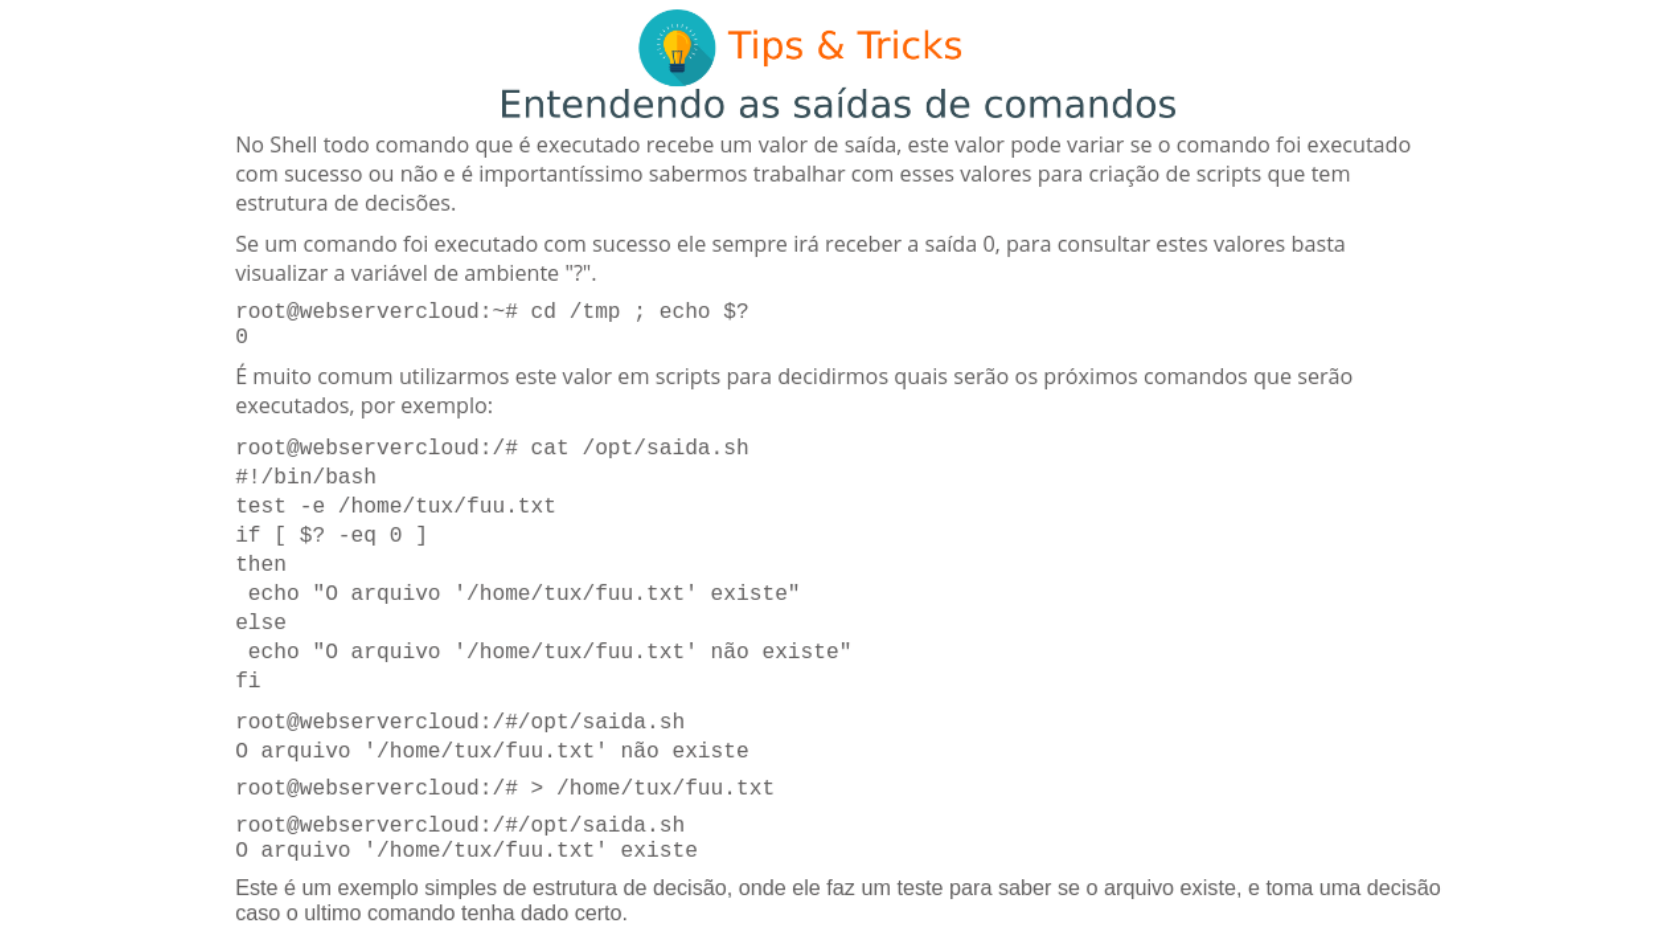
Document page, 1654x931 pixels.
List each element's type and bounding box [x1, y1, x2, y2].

picture [218, 0, 1477, 931]
